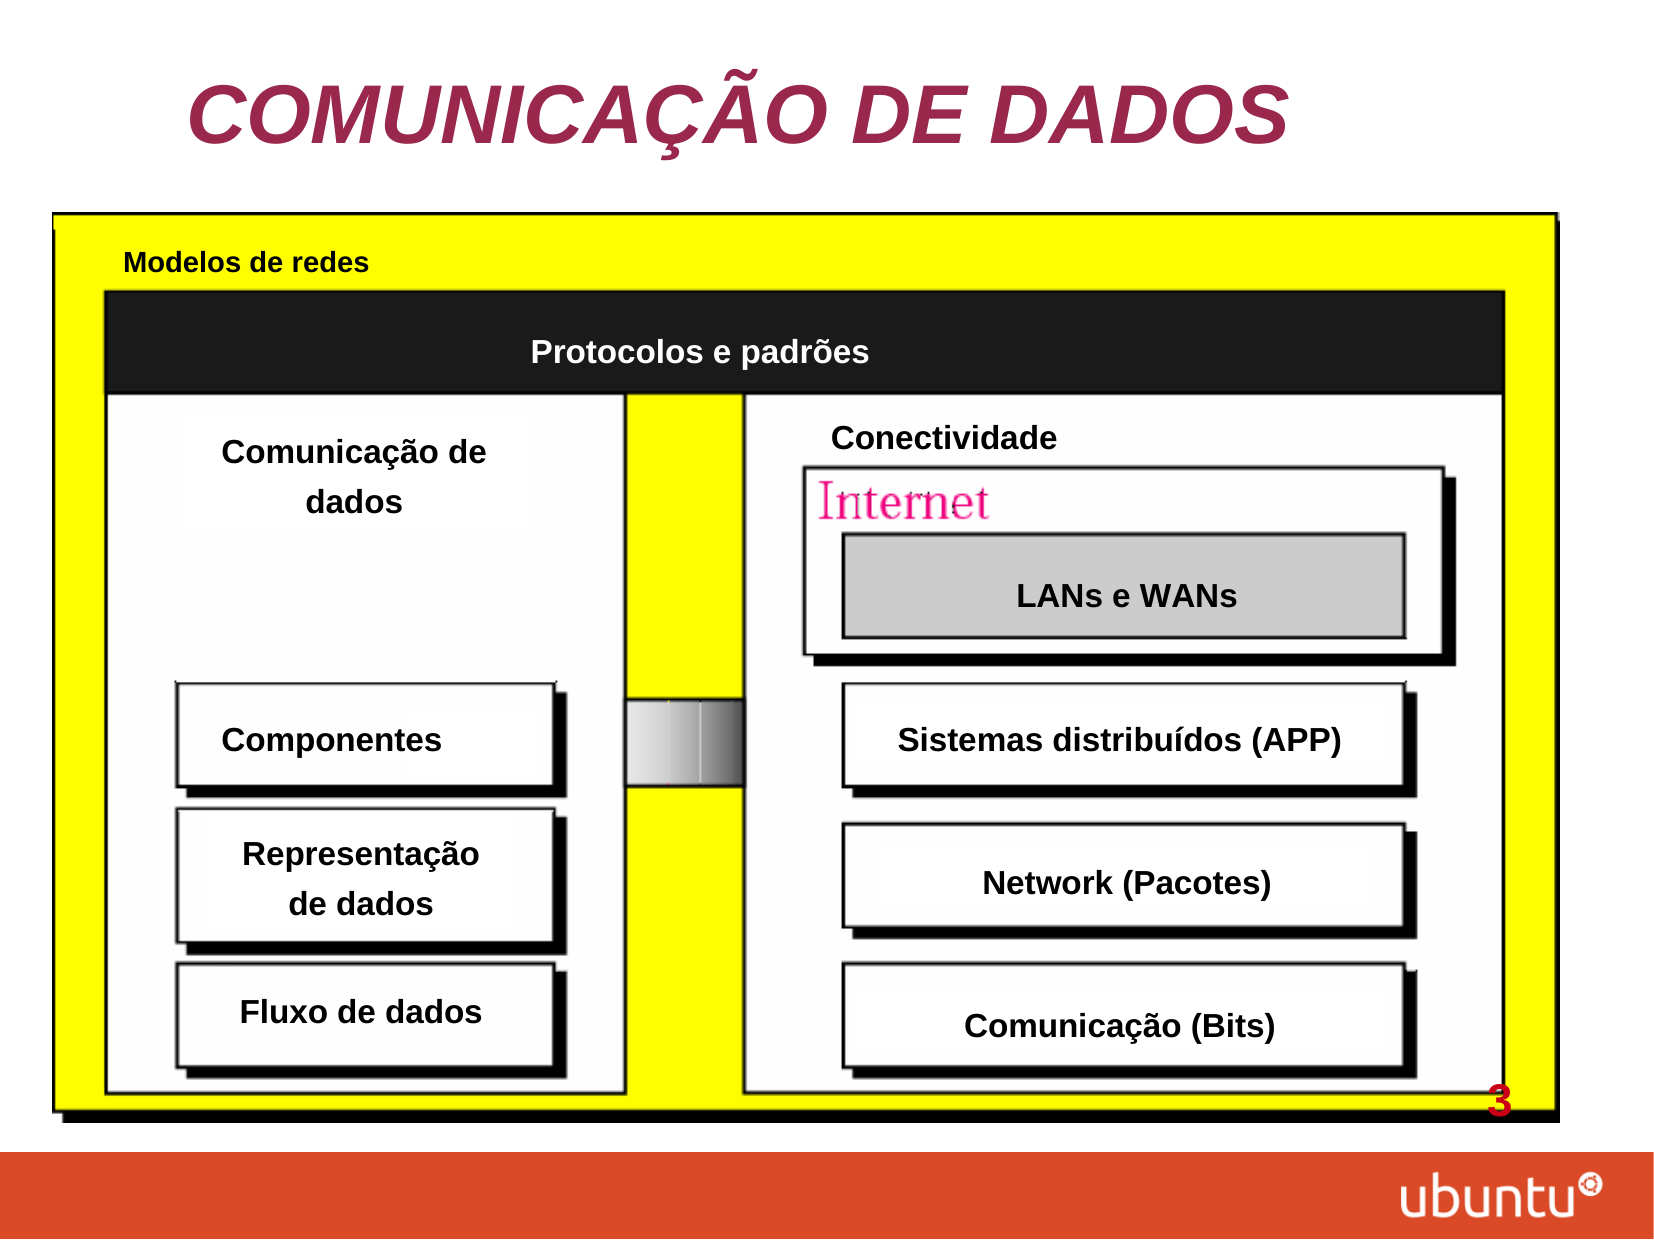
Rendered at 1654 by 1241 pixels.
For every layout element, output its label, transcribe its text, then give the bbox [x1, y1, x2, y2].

text_box Protocolos e padrões [515, 312, 952, 378]
text_box <number> [1473, 1063, 1654, 1134]
picture [0, 1152, 1654, 1239]
text_box Network (Pacotes) [881, 843, 1374, 909]
text_box Sistemas distribuídos (APP) [853, 700, 1388, 766]
text_box LANs e WANs [867, 556, 1388, 622]
text_box Fluxo de dados [206, 973, 516, 1039]
title COMUNICAÇÃO DE DADOS [5, 7, 1495, 200]
text_box Componentes [206, 700, 502, 766]
text_box Modelos de redes [108, 226, 573, 286]
chart [52, 212, 1560, 1123]
text_box Comunicação de dados [178, 413, 530, 528]
text_box Conectividade [782, 399, 1107, 465]
text_box Comunicação (Bits) [853, 987, 1388, 1053]
text_box Representação de dados [206, 815, 516, 930]
